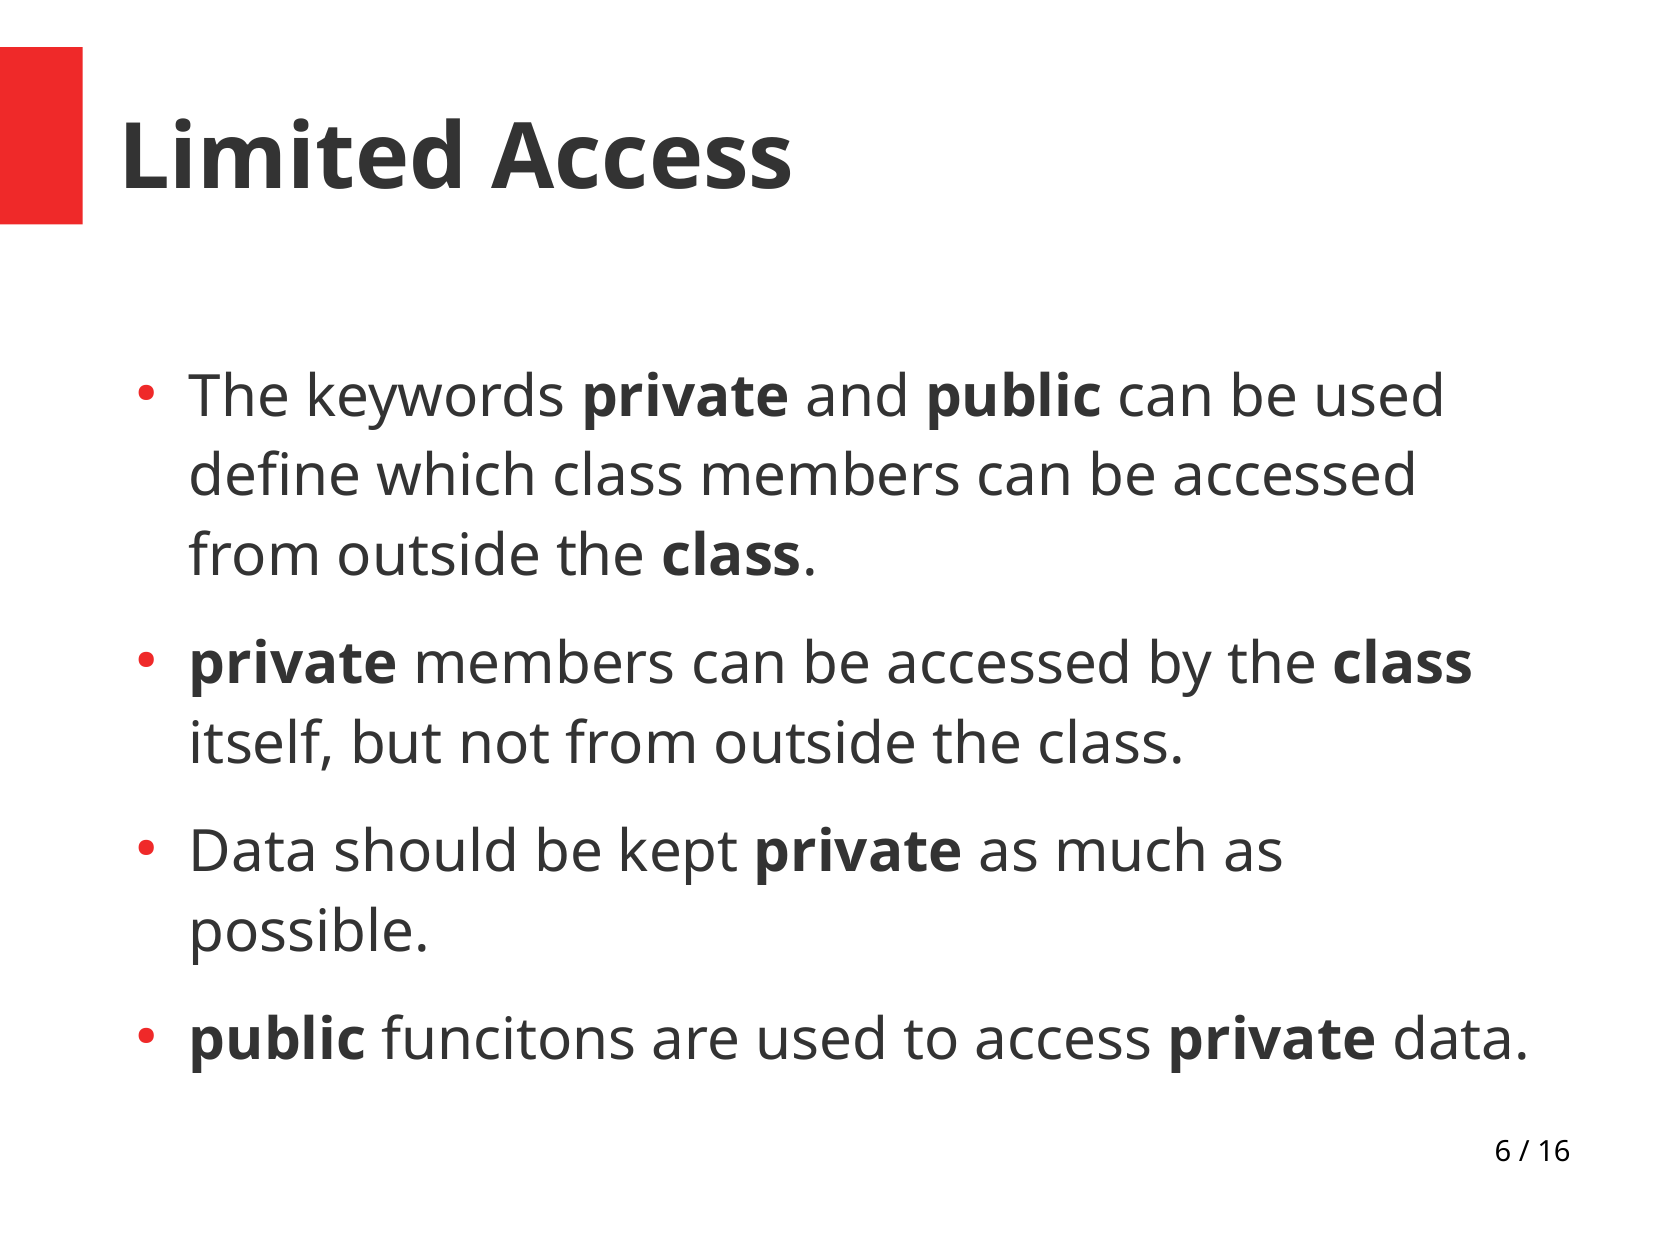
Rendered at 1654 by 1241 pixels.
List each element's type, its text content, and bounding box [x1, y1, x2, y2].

title Limited Access [118, 49, 1571, 257]
list The keywords private and public can be used define which class members can be accessed from outside the class. private members can be accessed by the class itself, but not from outside the class. Data should be kept private as much as possible. public funcitons are used to access private data. [118, 354, 1536, 1074]
